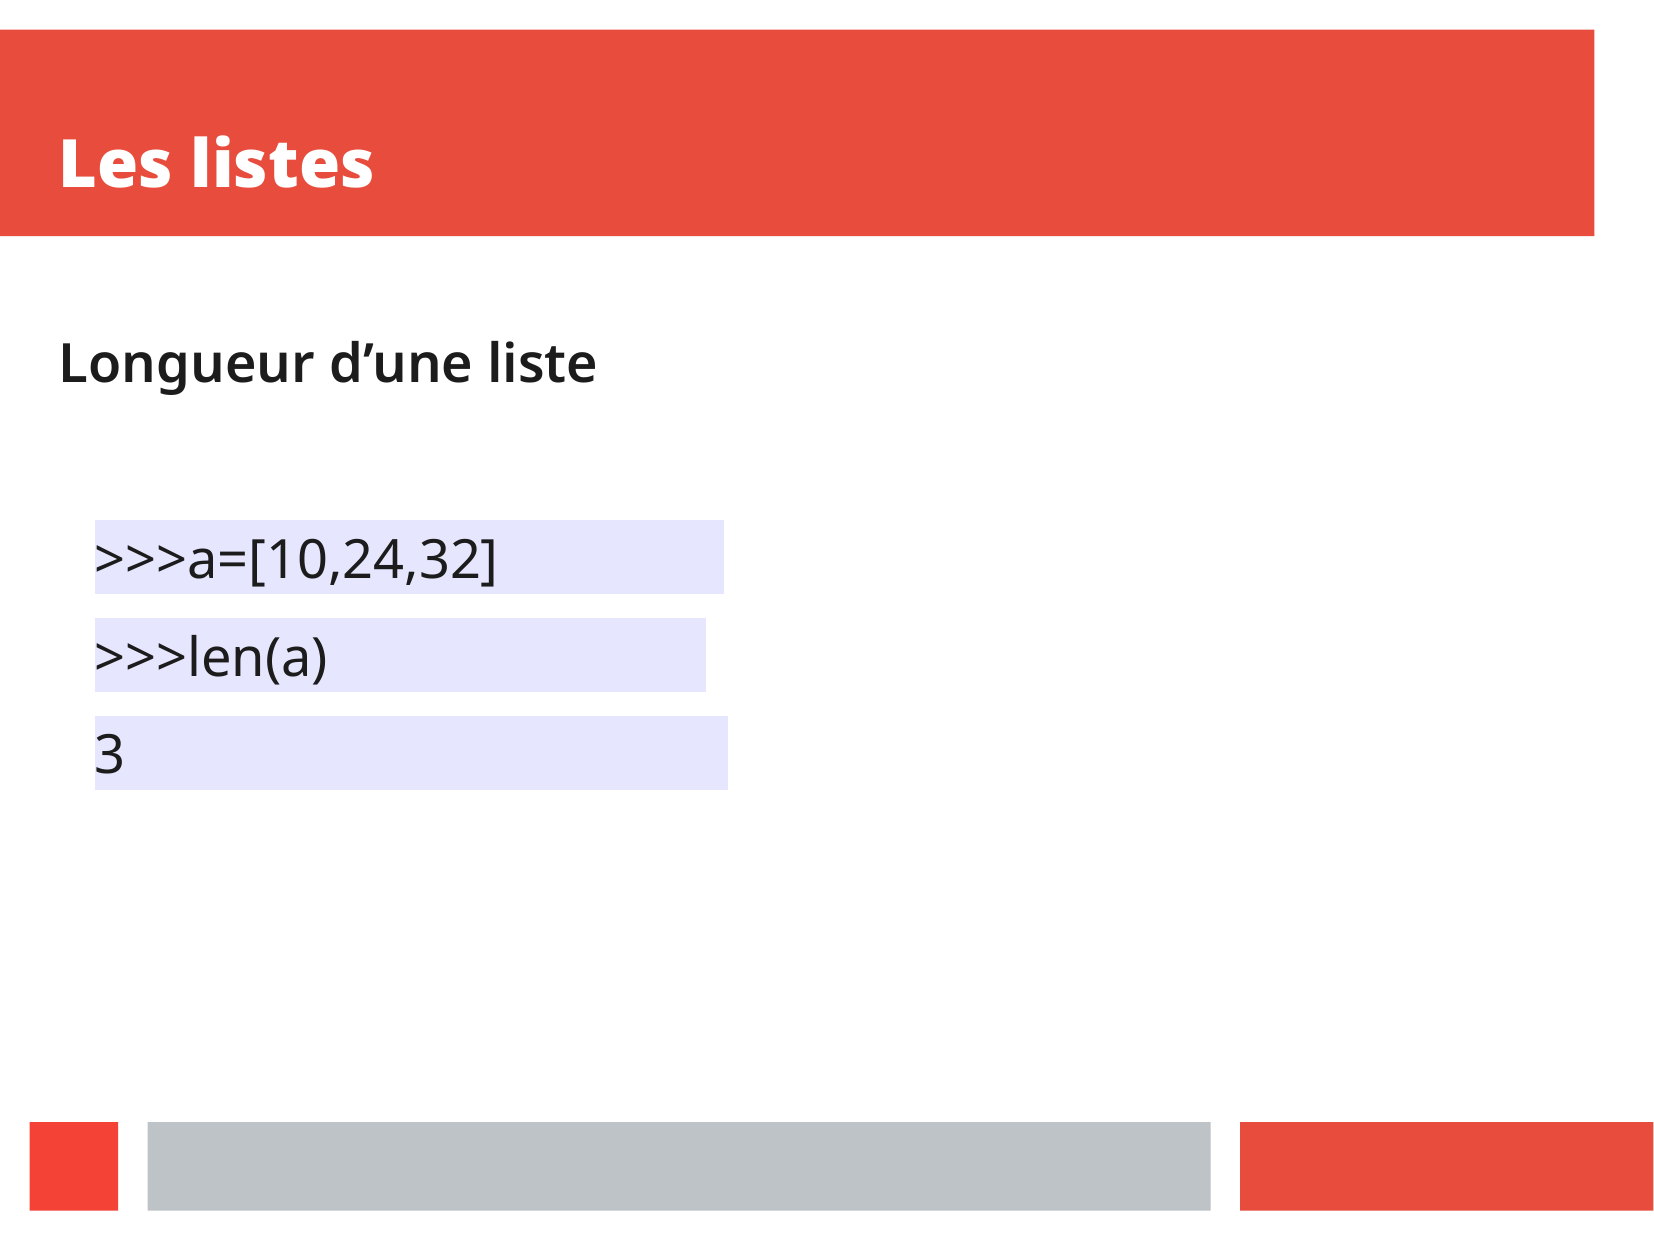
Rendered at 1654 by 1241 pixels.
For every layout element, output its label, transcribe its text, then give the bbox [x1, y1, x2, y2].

title Les listes [59, 59, 1595, 207]
list Longueur d’une liste >>>a=[10,24,32] >>>len(a) 3 [59, 324, 1565, 1093]
